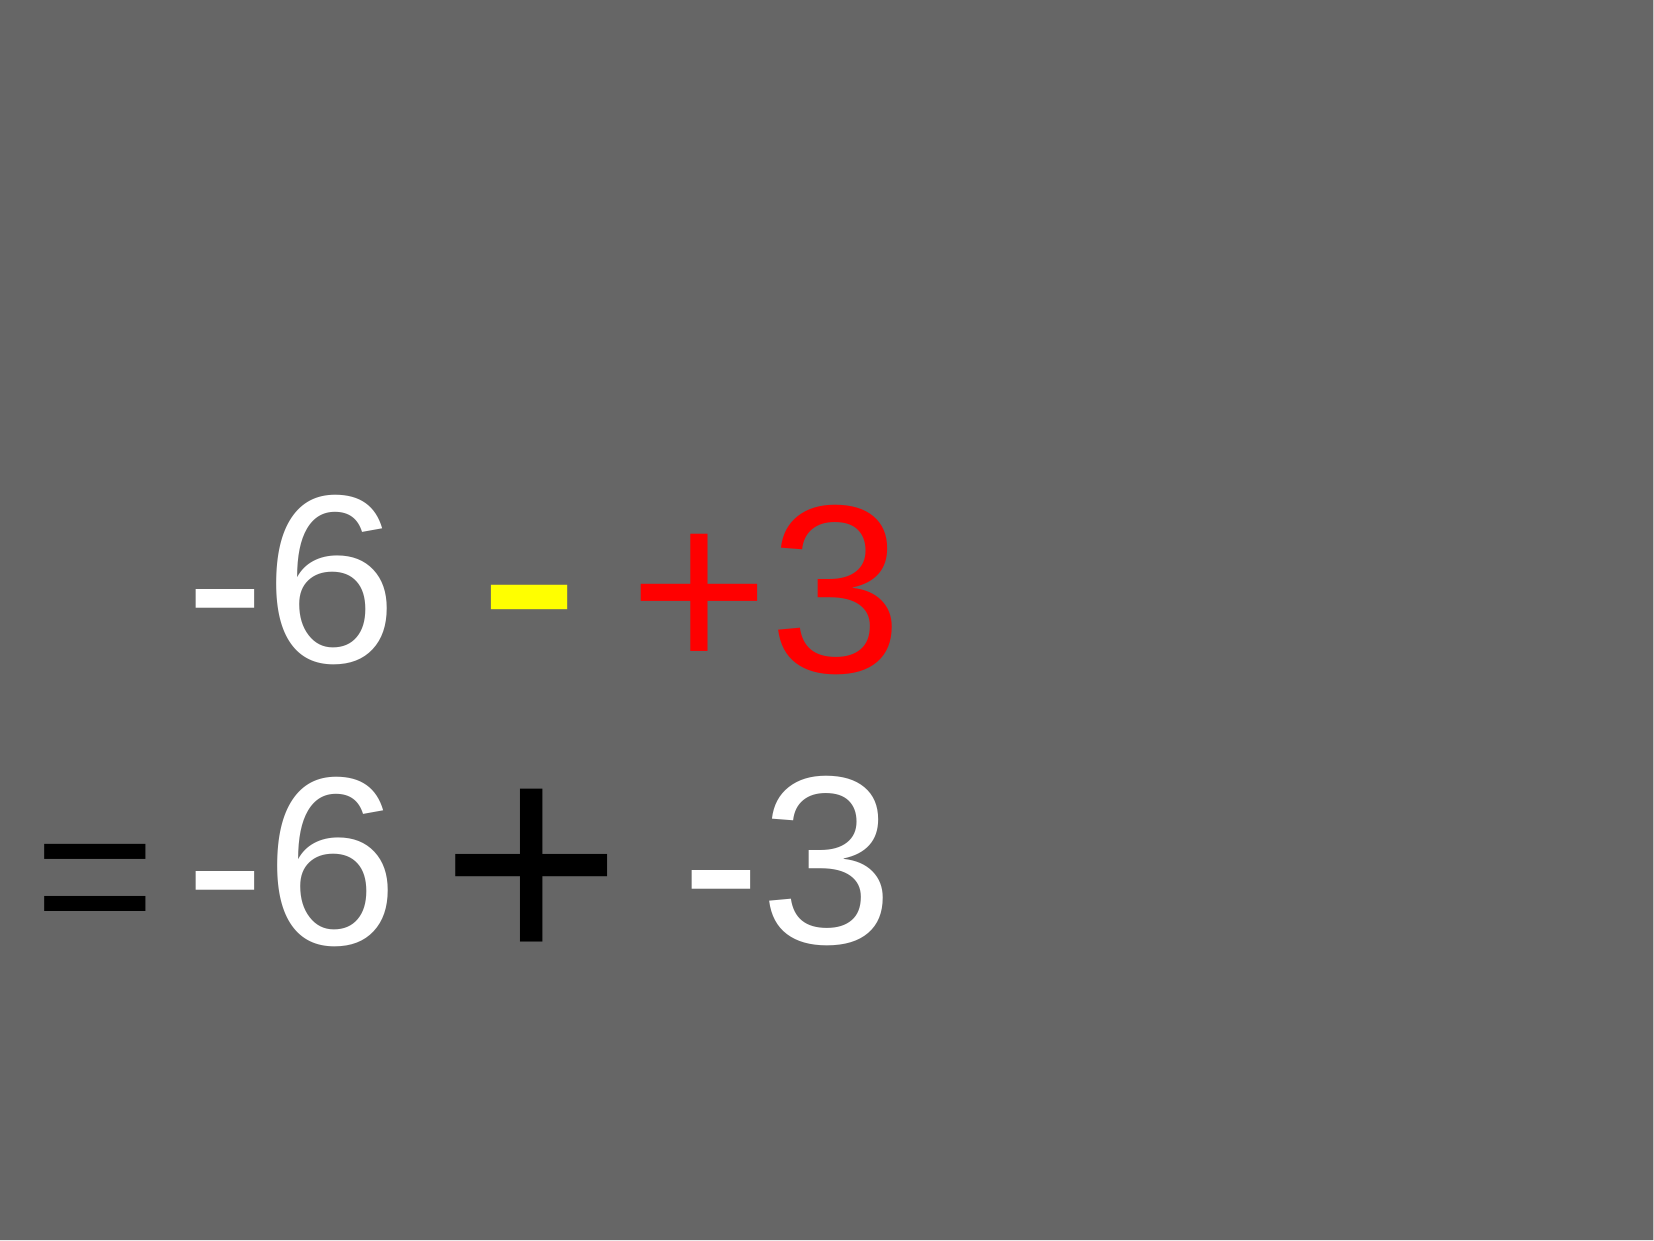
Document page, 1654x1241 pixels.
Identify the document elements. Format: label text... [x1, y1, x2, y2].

text_box -3 [666, 719, 993, 1081]
text_box [0, 0, 1654, 1241]
text_box -6 [170, 438, 414, 720]
text_box +3 [615, 448, 951, 732]
text_box + [425, 679, 638, 1044]
text_box = [19, 750, 170, 999]
text_box - [463, 389, 615, 679]
text_box -6 [170, 720, 414, 1003]
